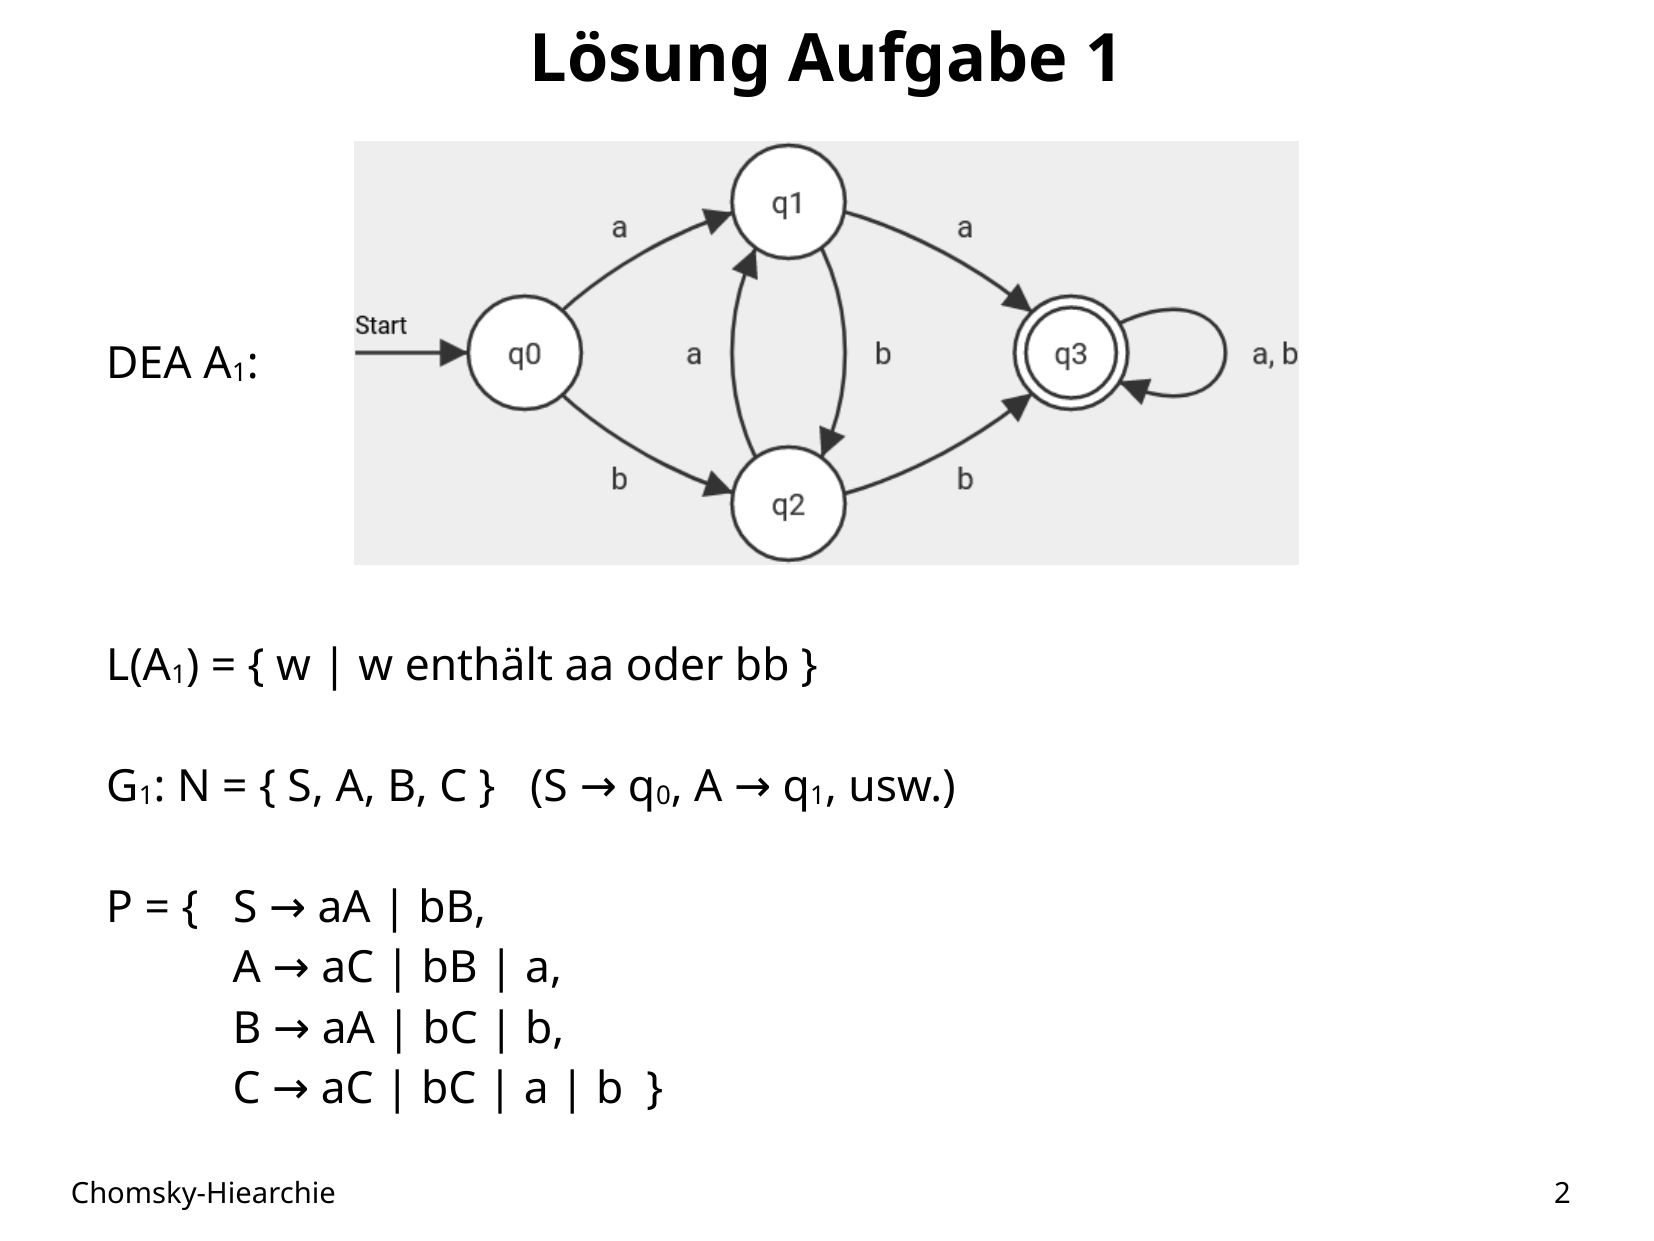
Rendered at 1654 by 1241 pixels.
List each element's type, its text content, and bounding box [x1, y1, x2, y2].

list DEA A1: L(A1) = { w | w enthält aa oder bb } G1: N = { S, A, B, C } (S → q0, A → q1, usw.) P = { S → aA | bB, A → aC | bB | a, B → aA | bC | b, C → aC | bC | a | b } [106, 330, 1571, 1123]
title Lösung Aufgabe 1 [0, 5, 1654, 107]
picture [354, 141, 1299, 330]
